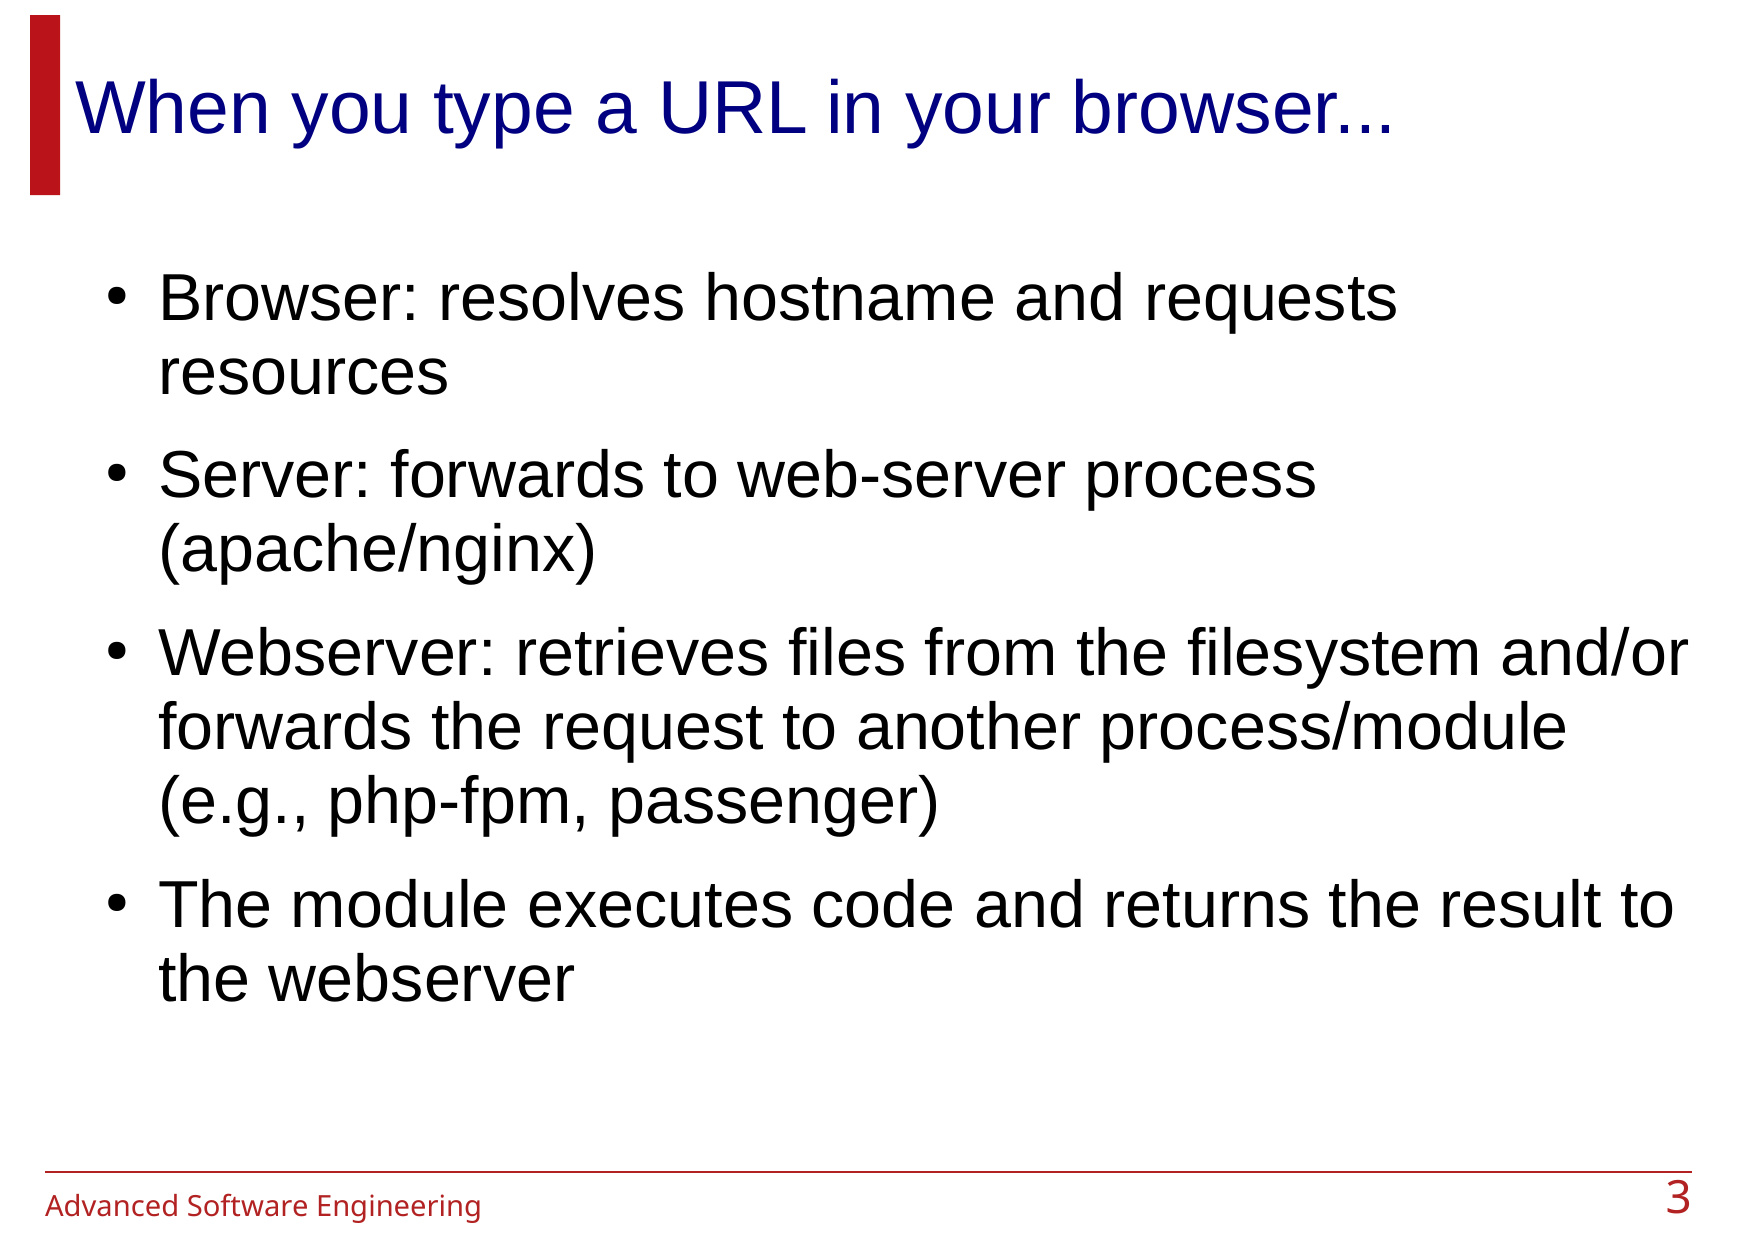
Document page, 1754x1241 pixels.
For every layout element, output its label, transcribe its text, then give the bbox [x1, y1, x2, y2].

title When you type a URL in your browser... [75, 5, 1694, 209]
list Browser: resolves hostname and requests resources Server: forwards to web-server process (apache/nginx) Webserver: retrieves files from the filesystem and/or forwards the request to another process/module (e.g., php-fpm, passenger) The module executes code and returns the result to the webserver [87, 259, 1700, 1127]
